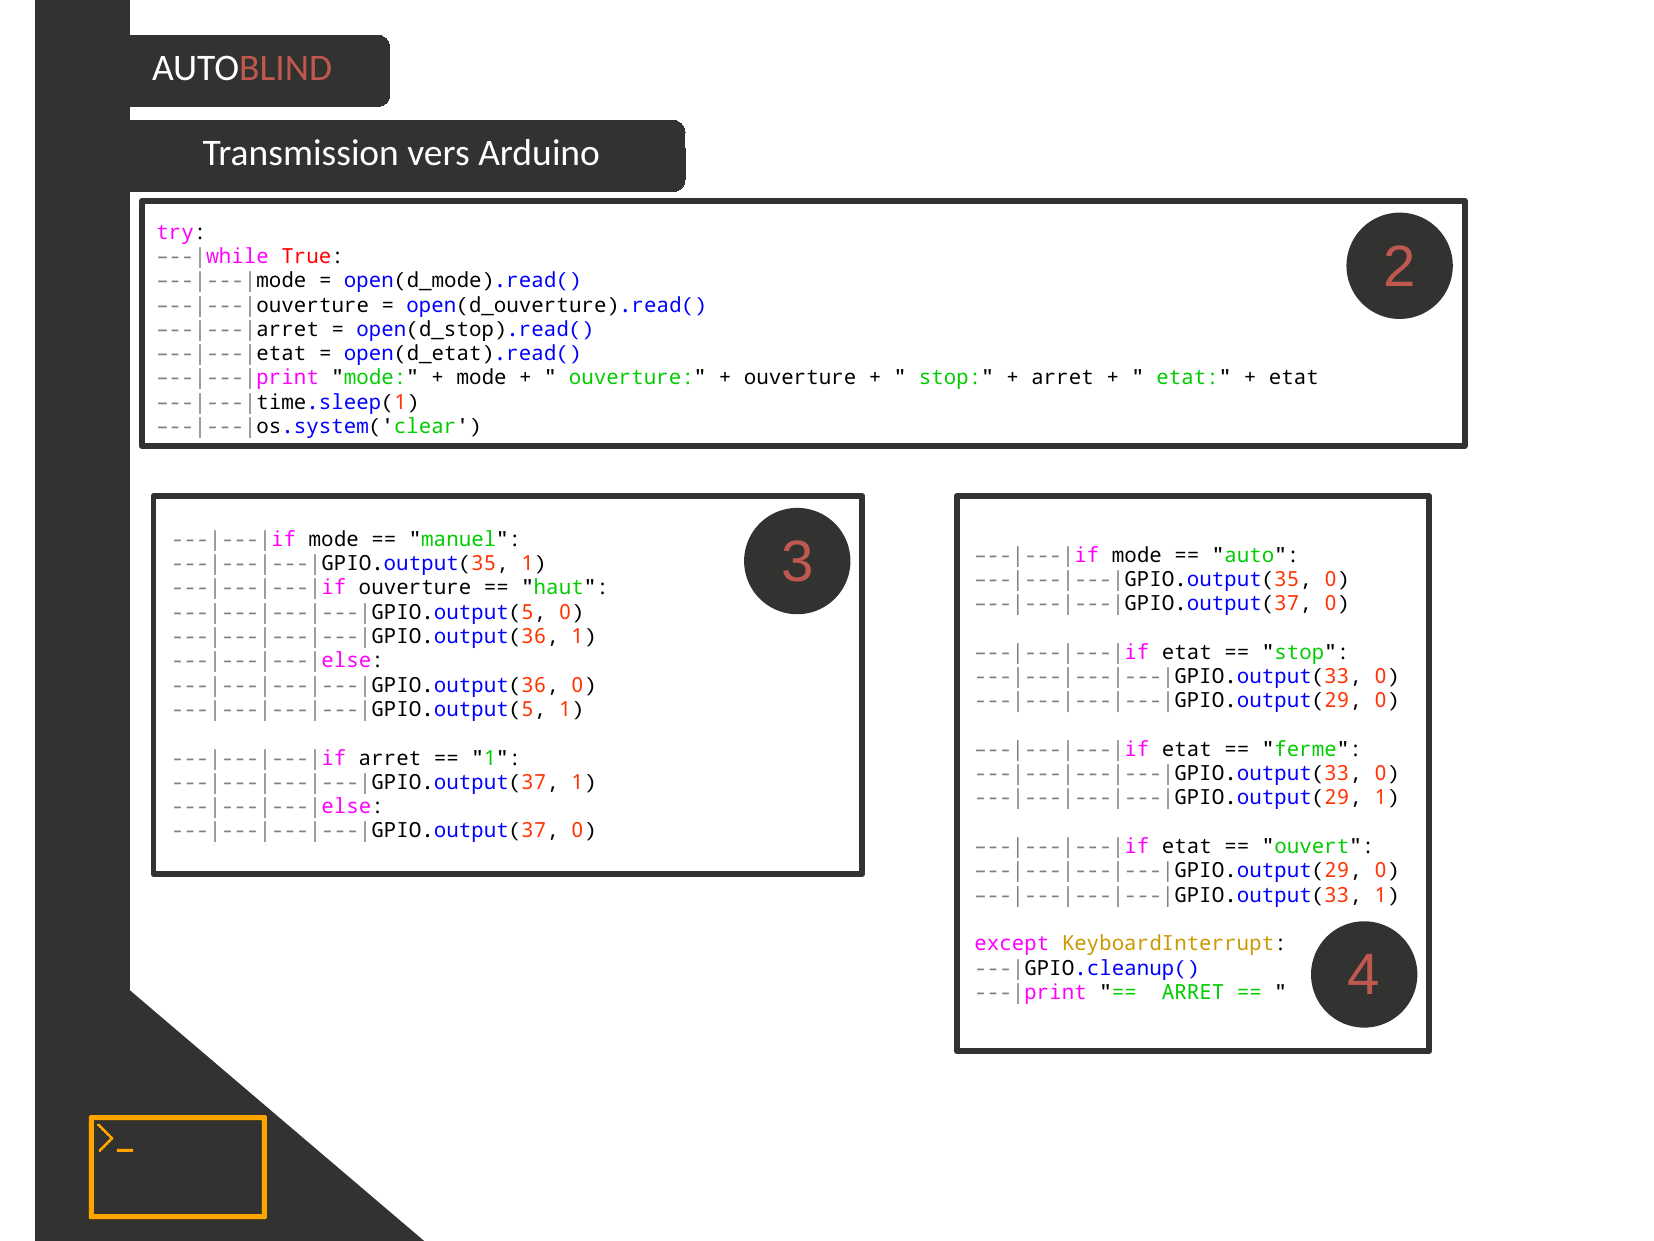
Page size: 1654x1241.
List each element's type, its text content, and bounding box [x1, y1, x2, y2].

text_box ---|---|if mode == "manuel": ---|---|---|GPIO.output(35, 1) ---|---|---|if ouverture == "haut": ---|---|---|---|GPIO.output(5, 0) ---|---|---|---|GPIO.output(36, 1) ---|---|---|else: ---|---|---|---|GPIO.output(36, 0) ---|---|---|---|GPIO.output(5, 1) ---|---|---|if arret == "1": ---|---|---|---|GPIO.output(37, 1) ---|---|---|else: ---|---|---|---|GPIO.output(37, 0) [153, 496, 863, 875]
text_box [141, 200, 1465, 446]
text_box [35, 0, 425, 1241]
text_box try: –--|while True: –--|---|mode = open(d_mode).read() –--|---|ouverture = open(d_ouverture).read() –--|---|arret = open(d_stop).read() –--|---|etat = open(d_etat).read() –--|---|print "mode:" + mode + " ouverture:" + ouverture + " stop:" + arret + " etat:" + etat –--|---|time.sleep(1) –--|---|os.system('clear') [141, 212, 1418, 446]
picture [82, 1110, 272, 1223]
text_box Transmission vers Arduino [130, 120, 686, 192]
text_box –--|---|if mode == "auto": –--|---|---|GPIO.output(35, 0) –--|---|---|GPIO.output(37, 0) –--|---|---|if etat == "stop": ---|---|---|---|GPIO.output(33, 0) ---|---|---|---|GPIO.output(29, 0) –--|---|---|if etat == "ferme": ---|---|---|---|GPIO.output(33, 0) ---|---|---|---|GPIO.output(29, 1) –--|---|---|if etat == "ouvert": –--|---|---|---|GPIO.output(29, 0) –--|---|---|---|GPIO.output(33, 1) except KeyboardInterrupt: ---|GPIO.cleanup() ---|print "== ARRET == " [956, 496, 1430, 1052]
text_box 2 [1346, 212, 1453, 319]
text_box 3 [744, 507, 851, 615]
text_box AUTOBLIND [130, 35, 390, 107]
text_box 4 [1311, 921, 1418, 1028]
